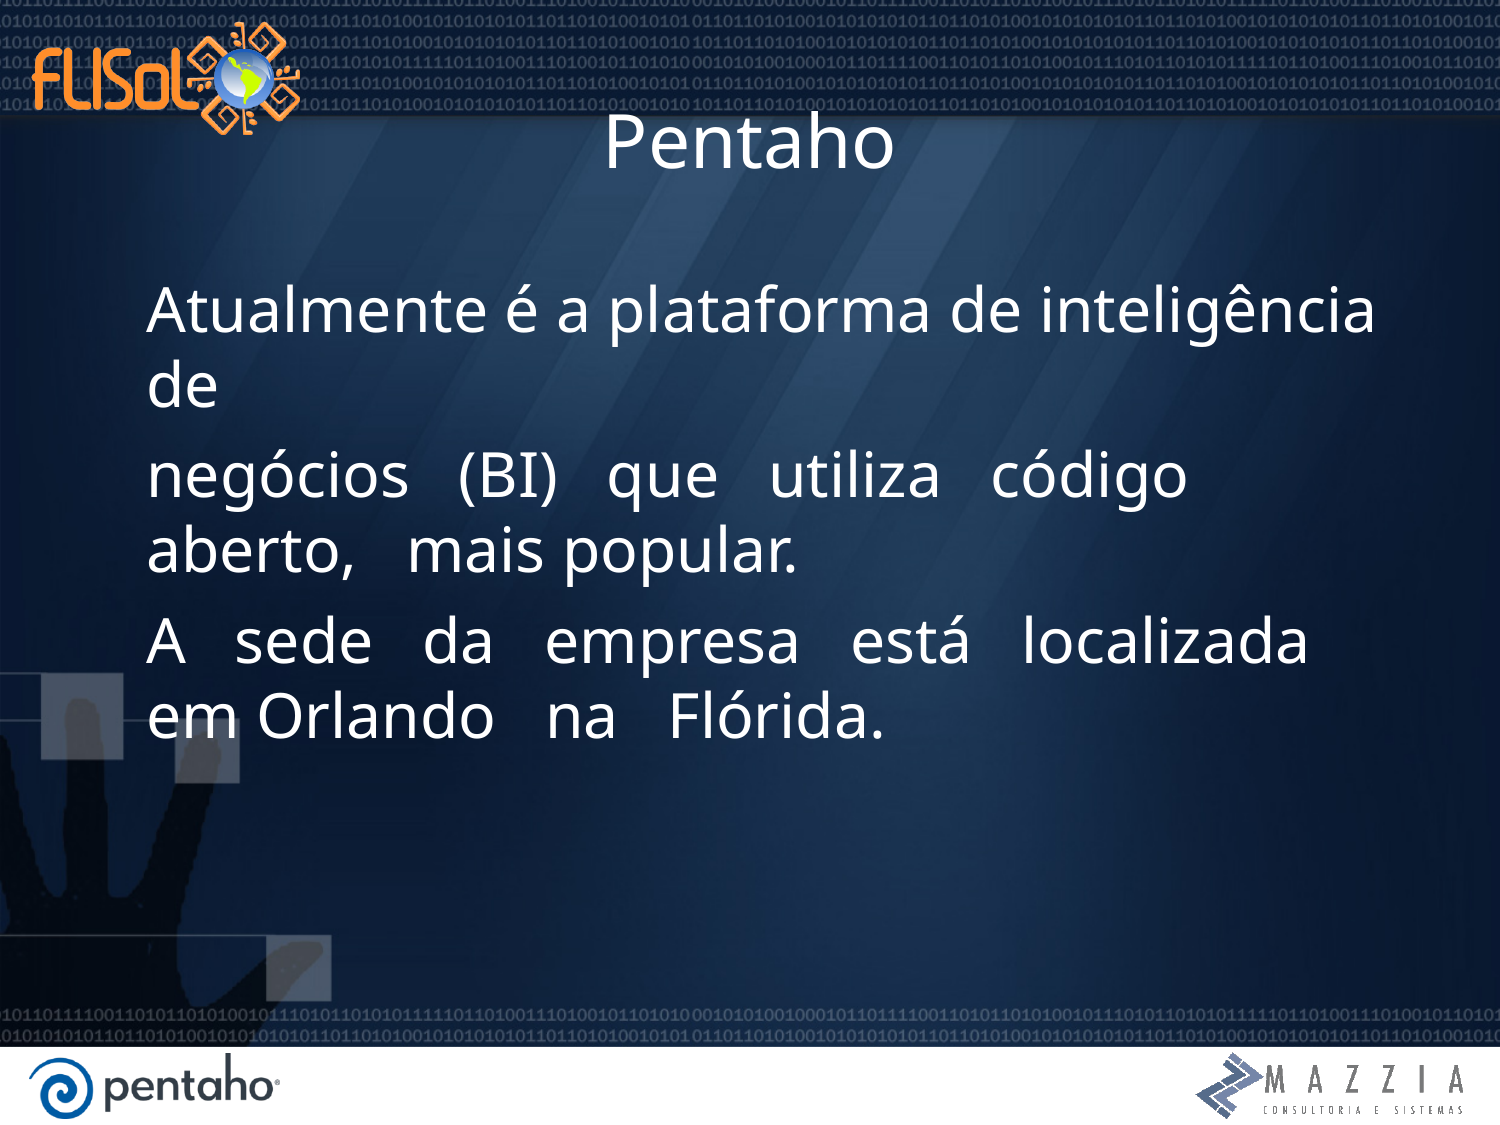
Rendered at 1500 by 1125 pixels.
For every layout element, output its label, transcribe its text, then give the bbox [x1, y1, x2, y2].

picture [29, 1053, 280, 1119]
picture [0, 0, 1500, 1046]
title Pentaho [75, 45, 1426, 233]
list Atualmente é a plataforma de inteligência de negócios (BI) que utiliza código aberto, mais popular. A sede da empresa está localizada em Orlando na Flórida. [75, 262, 1426, 1005]
picture [1195, 1052, 1463, 1119]
